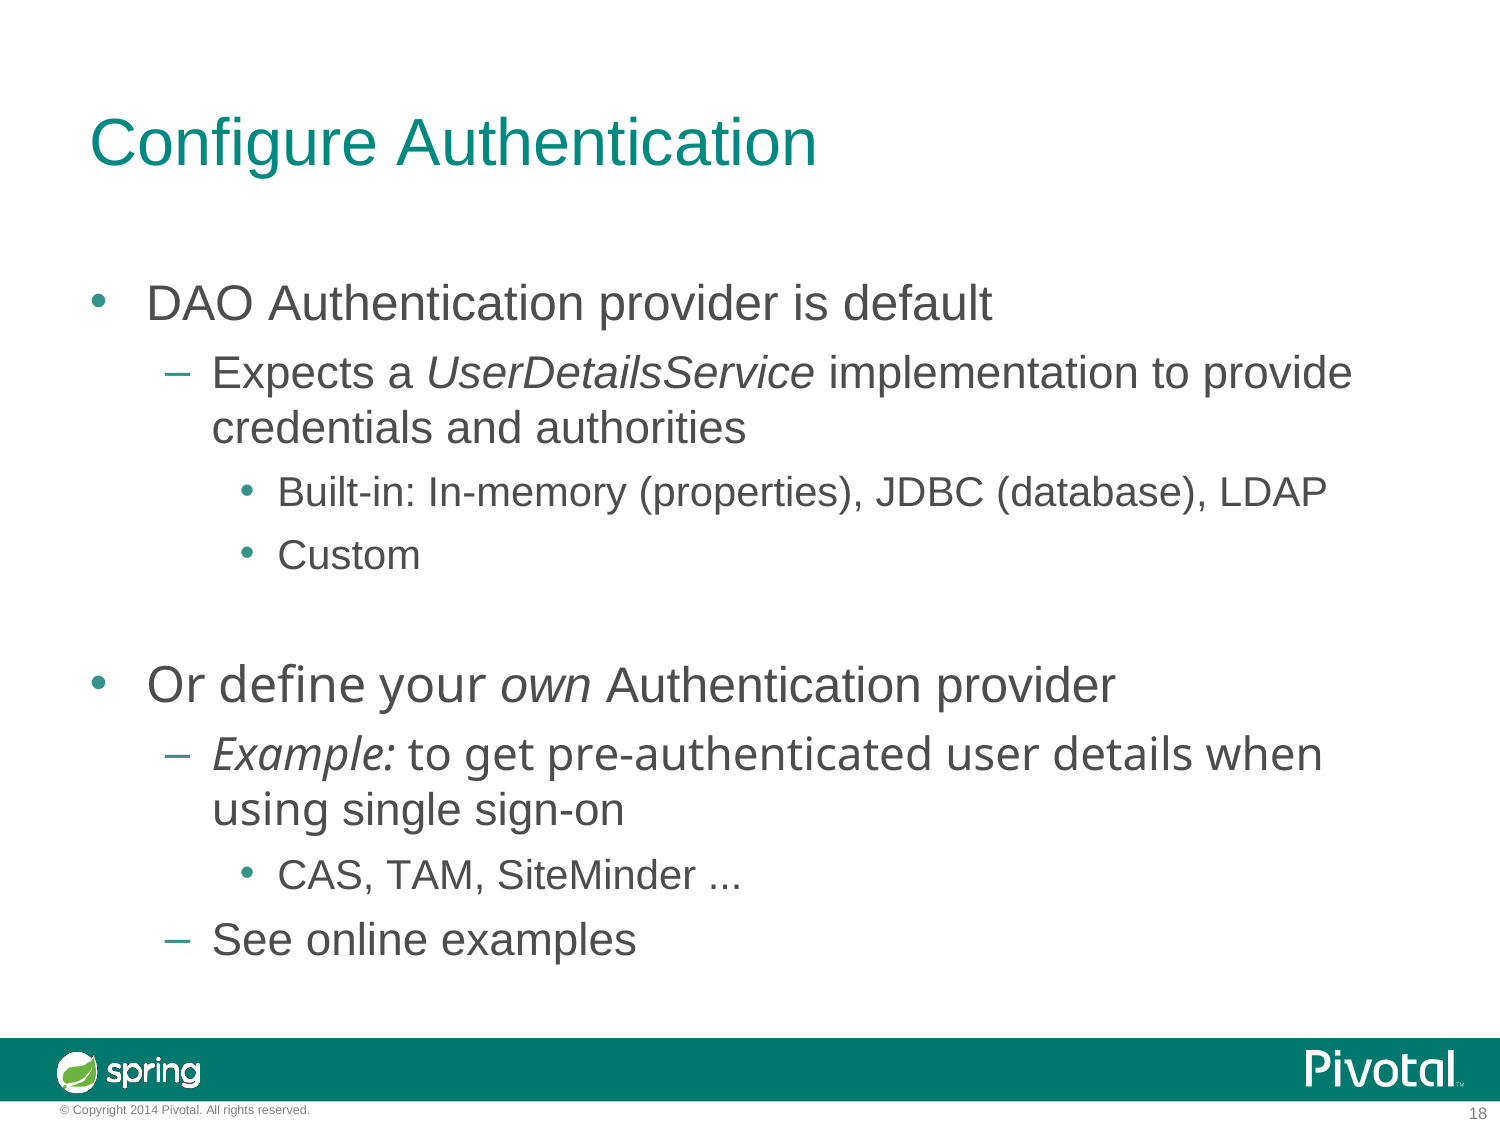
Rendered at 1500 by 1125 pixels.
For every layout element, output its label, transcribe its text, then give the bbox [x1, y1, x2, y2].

picture [1306, 1050, 1464, 1087]
picture [32, 1041, 210, 1103]
list DAO Authentication provider is default Expects a UserDetailsService implementation to provide credentials and authorities Built-in: In-memory (properties), JDBC (database), LDAP Custom Or define your own Authentication provider Example: to get pre-authenticated user details when using single sign-on CAS, TAM, SiteMinder ... See online examples [75, 262, 1426, 1005]
title Configure Authentication [75, 45, 1426, 233]
